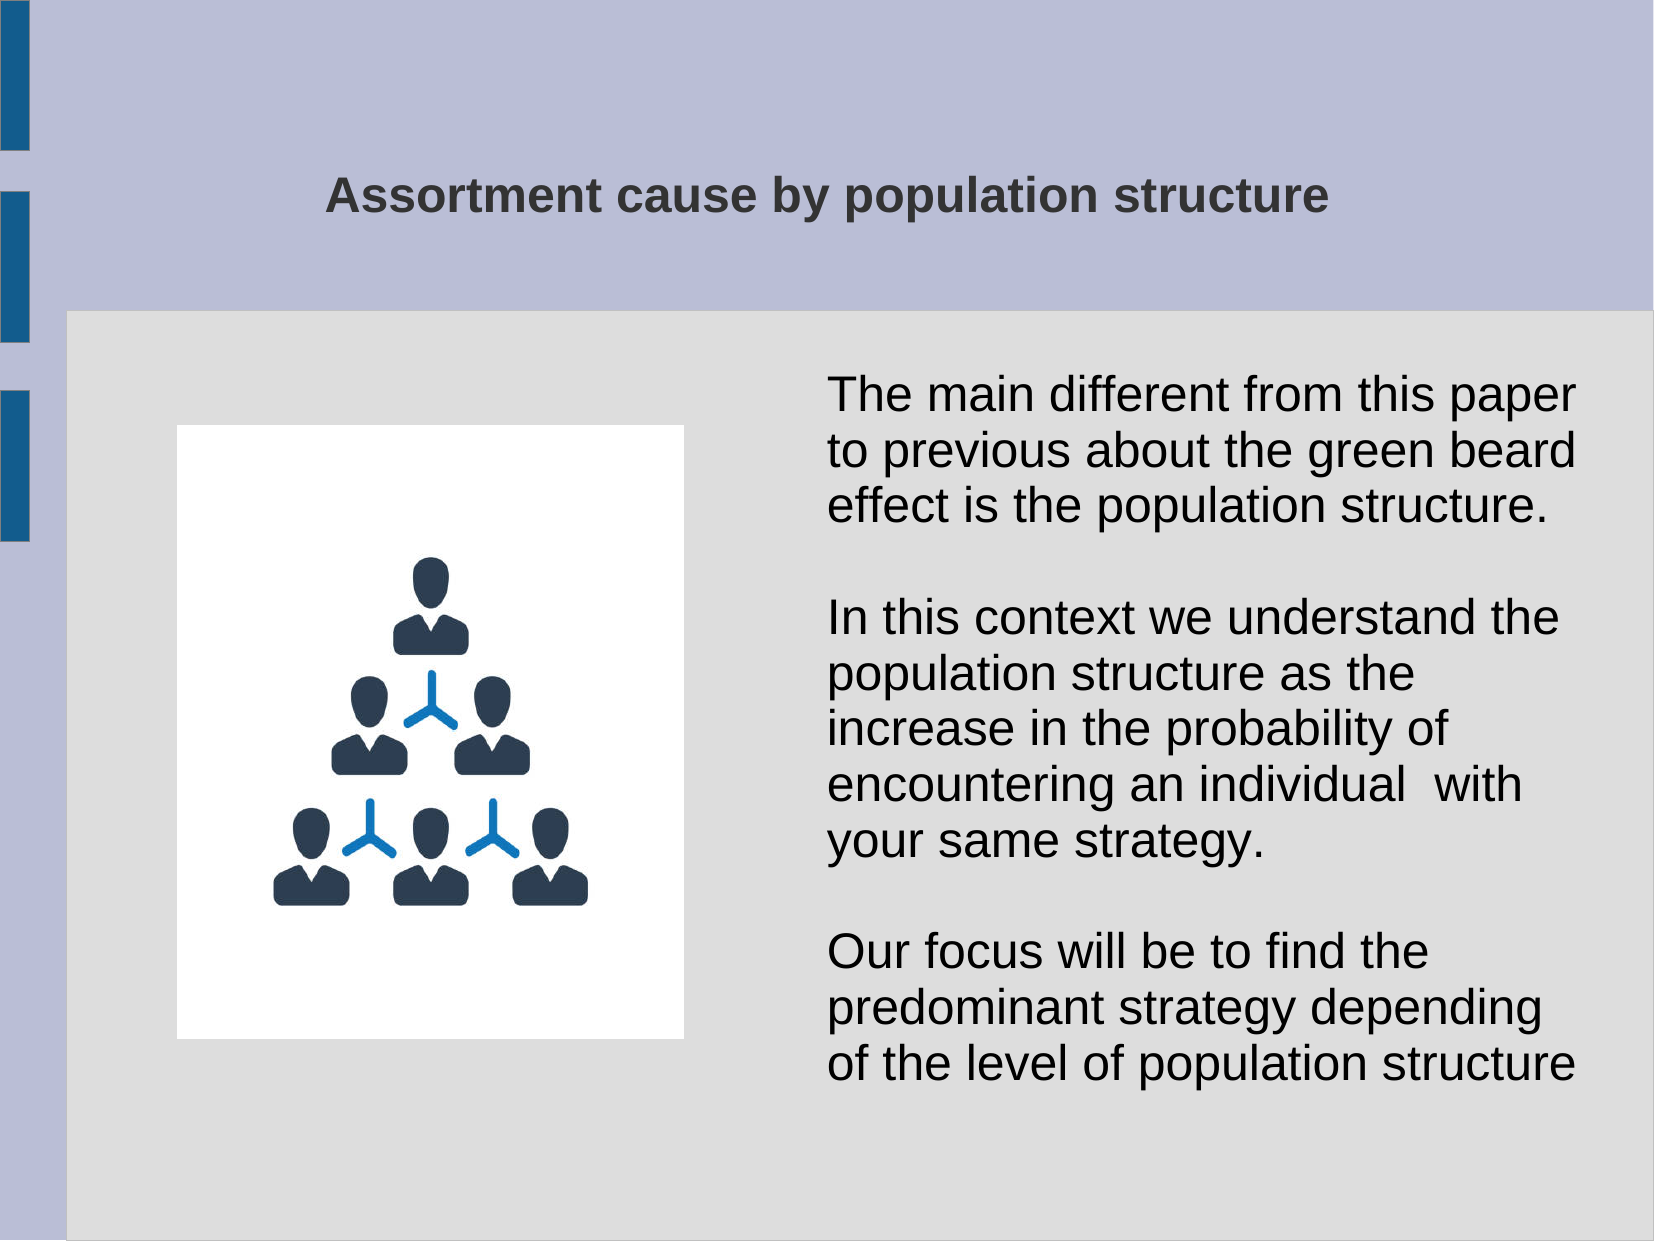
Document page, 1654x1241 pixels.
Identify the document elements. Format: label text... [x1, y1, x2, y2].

title Assortment cause by population structure [121, 91, 1534, 299]
text_box The main different from this paper to previous about the green beard effect is the population structure. In this context we understand the population structure as the increase in the probability of encountering an individual with your same strategy. Our focus will be to find the predominant strategy depending of the level of population structure [826, 366, 1595, 1091]
picture [177, 425, 684, 1039]
